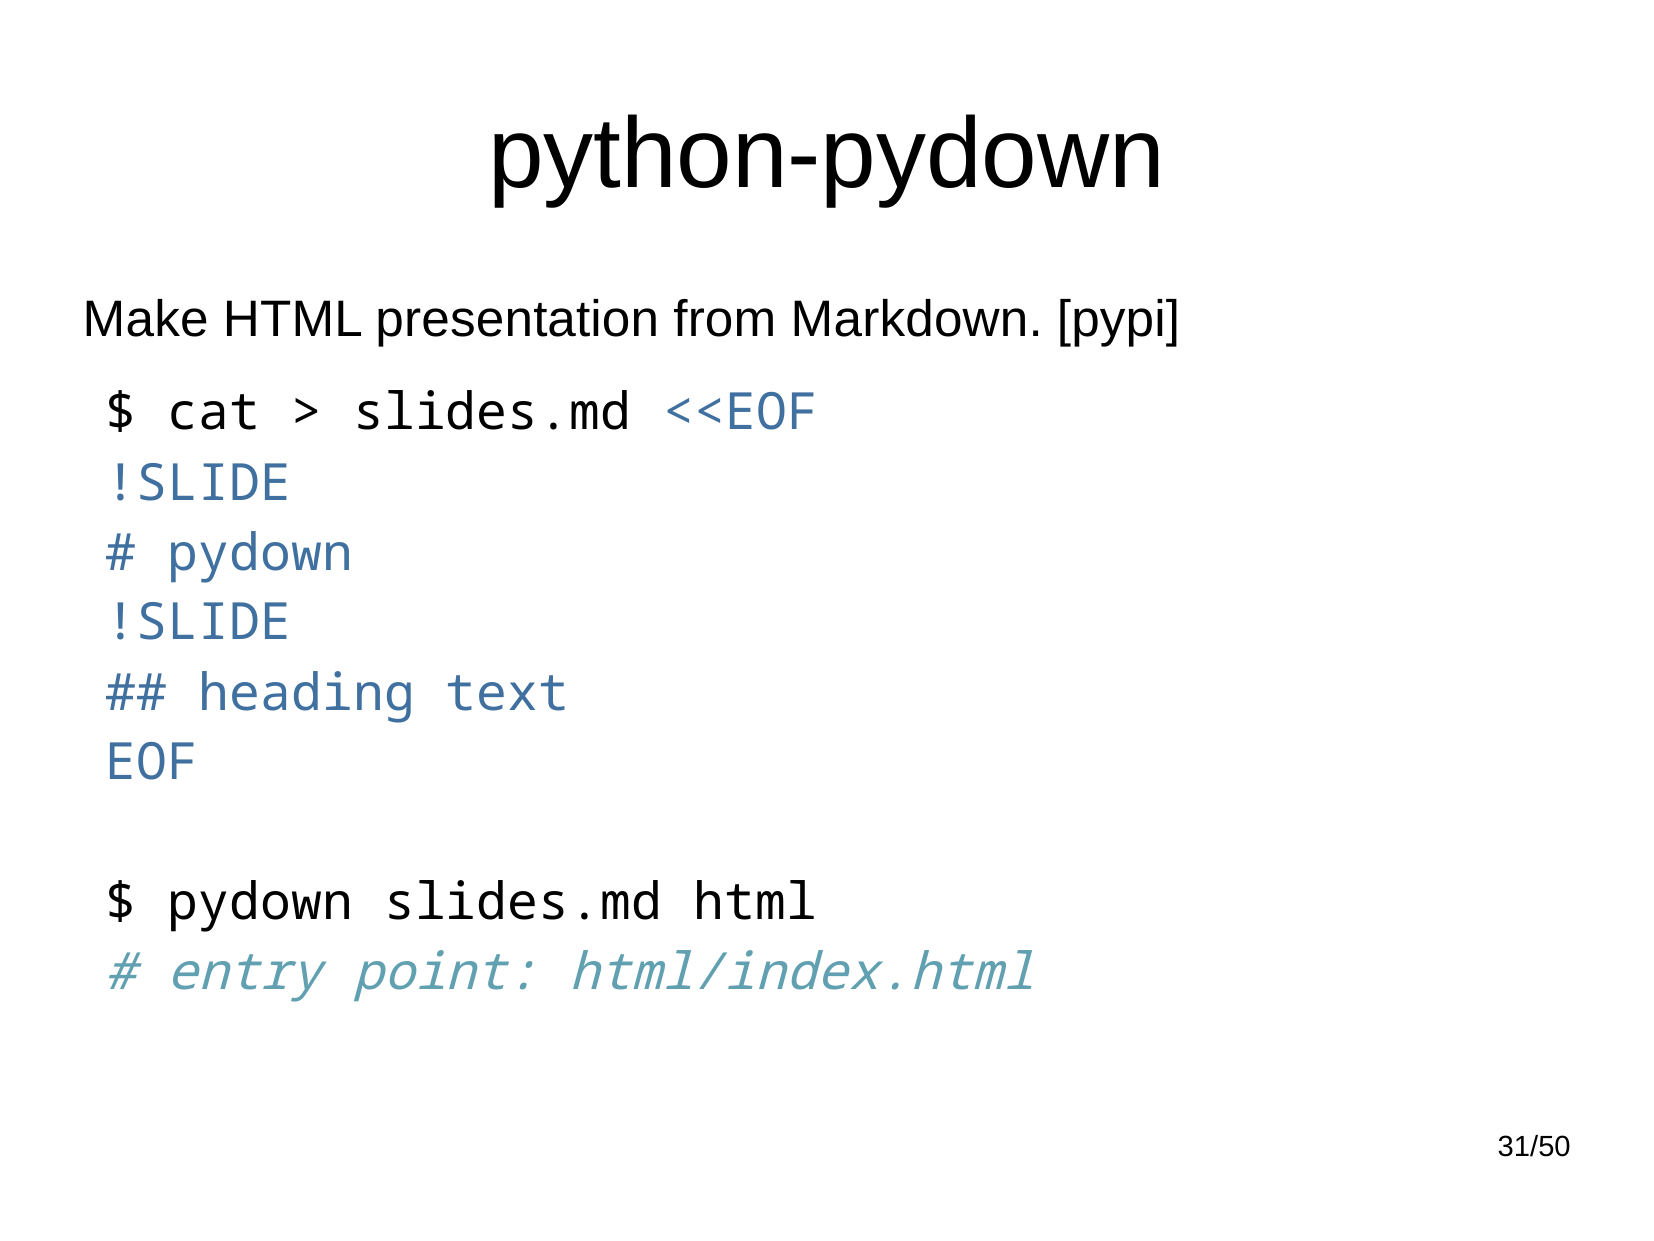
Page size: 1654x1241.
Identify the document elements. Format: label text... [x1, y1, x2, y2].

title python-pydown [82, 97, 1571, 209]
list Make HTML presentation from Markdown. [pypi] $ cat > slides.md <<EOF !SLIDE # pydown !SLIDE ## heading text EOF $ pydown slides.md html # entry point: html/index.html [82, 290, 1571, 1010]
